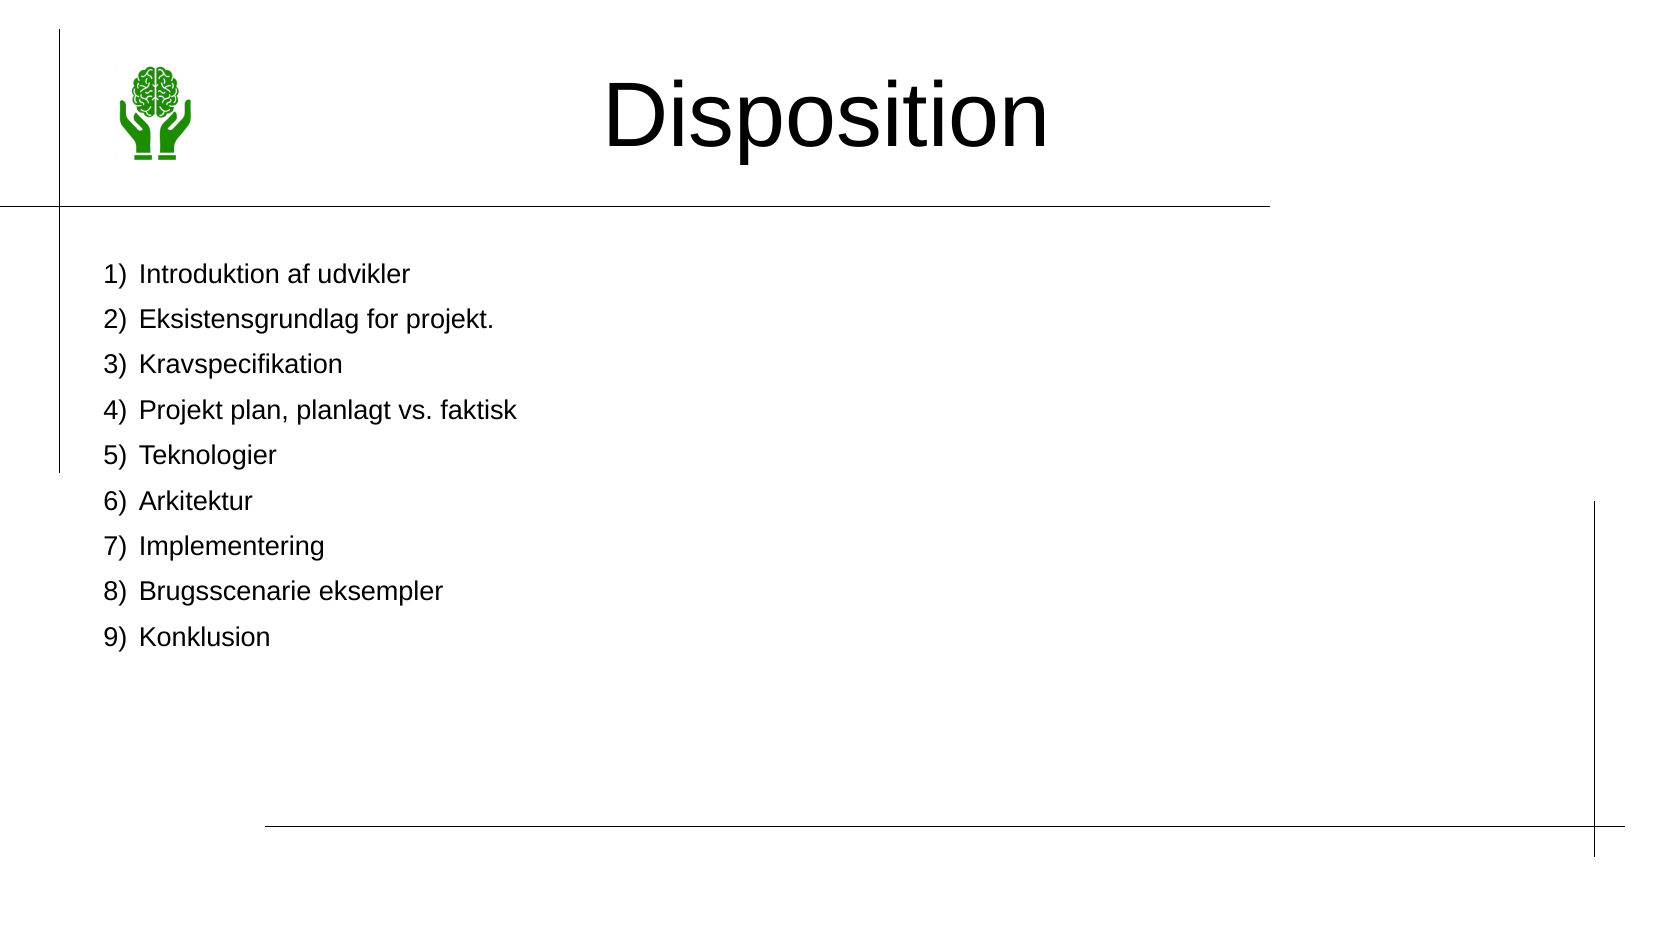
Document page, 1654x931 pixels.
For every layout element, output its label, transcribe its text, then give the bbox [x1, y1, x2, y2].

title Disposition [82, 37, 1571, 193]
text_box Introduktion af udvikler Eksistensgrundlag for projekt. Kravspecifikation Projekt plan, planlagt vs. faktisk Teknologier Arkitektur Implementering Brugsscenarie eksempler Konklusion [88, 236, 1506, 798]
picture [106, 65, 203, 162]
